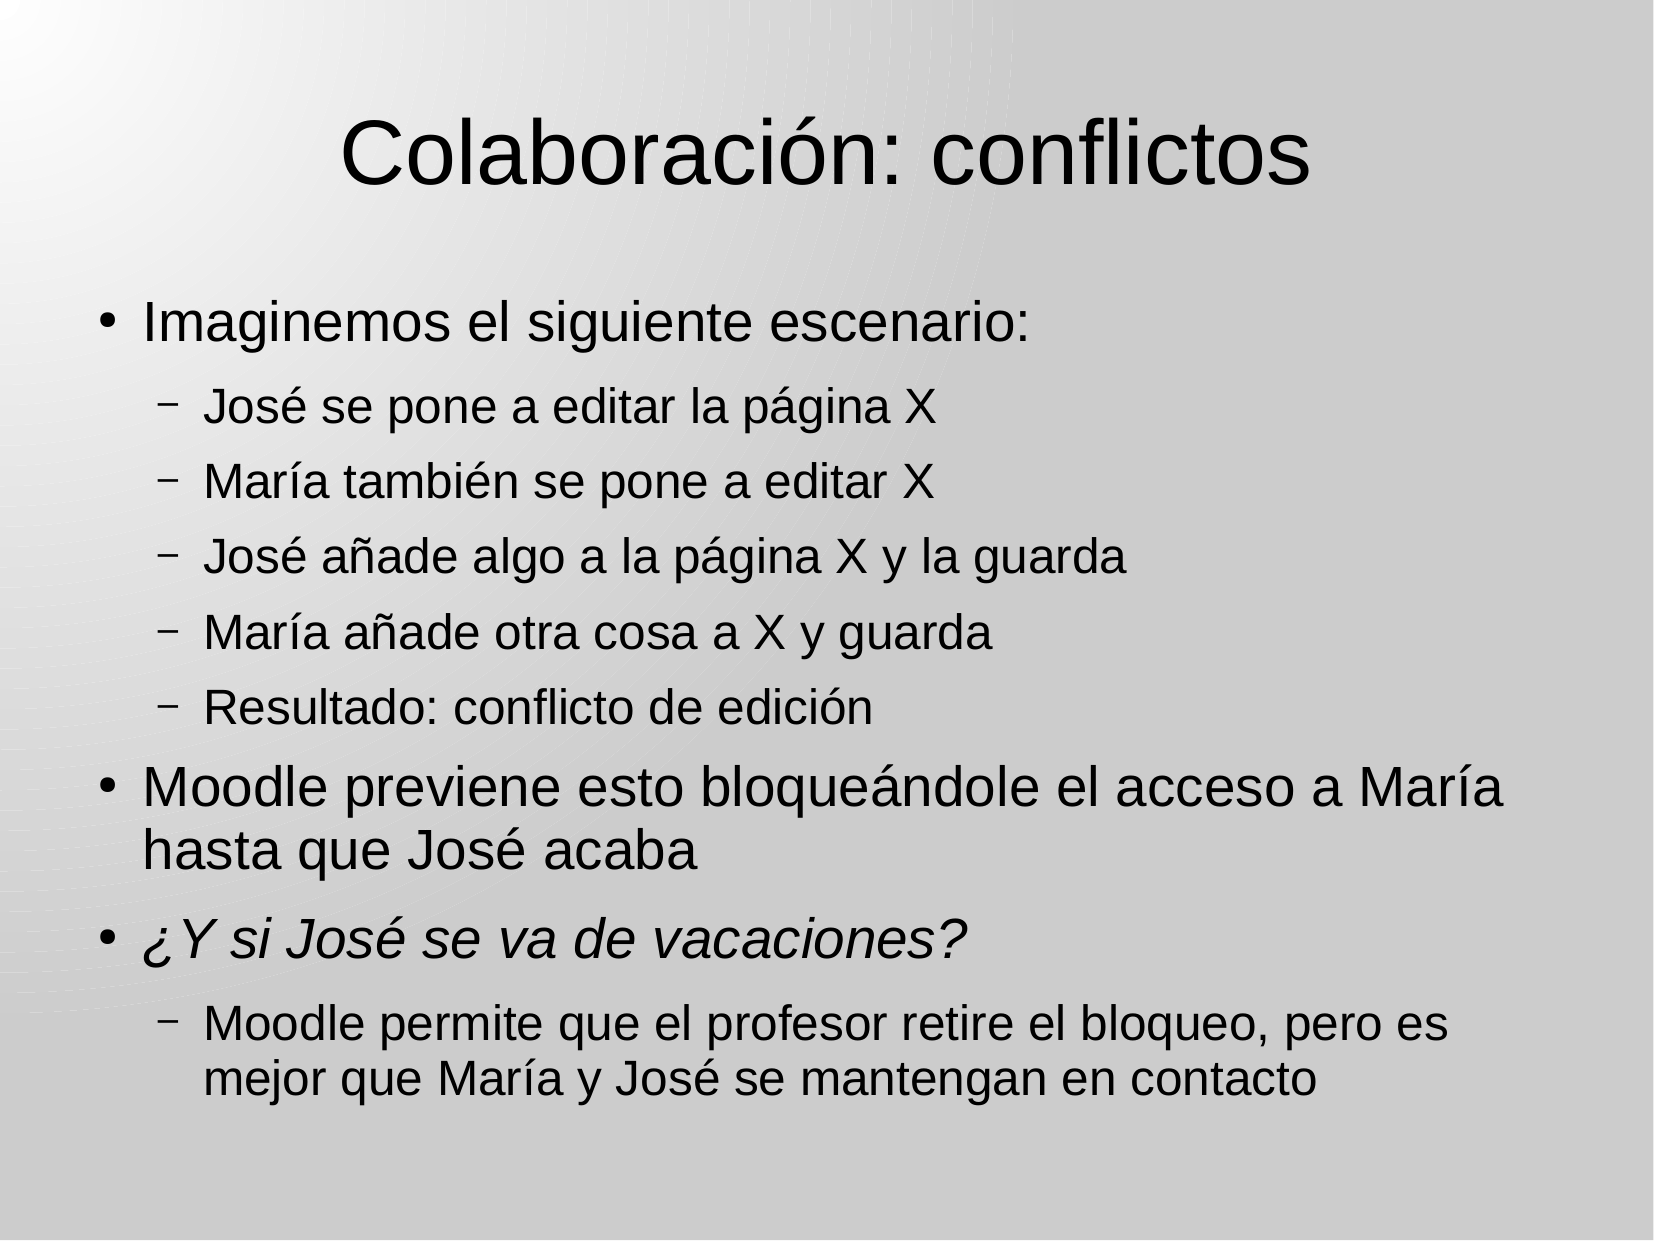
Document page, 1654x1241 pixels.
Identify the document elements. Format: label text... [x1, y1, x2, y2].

title Colaboración: conflictos [82, 49, 1571, 257]
list Imaginemos el siguiente escenario: José se pone a editar la página X María también se pone a editar X José añade algo a la página X y la guarda María añade otra cosa a X y guarda Resultado: conflicto de edición Moodle previene esto bloqueándole el acceso a María hasta que José acaba ¿Y si José se va de vacaciones? Moodle permite que el profesor retire el bloqueo, pero es mejor que María y José se mantengan en contacto [82, 290, 1538, 1109]
